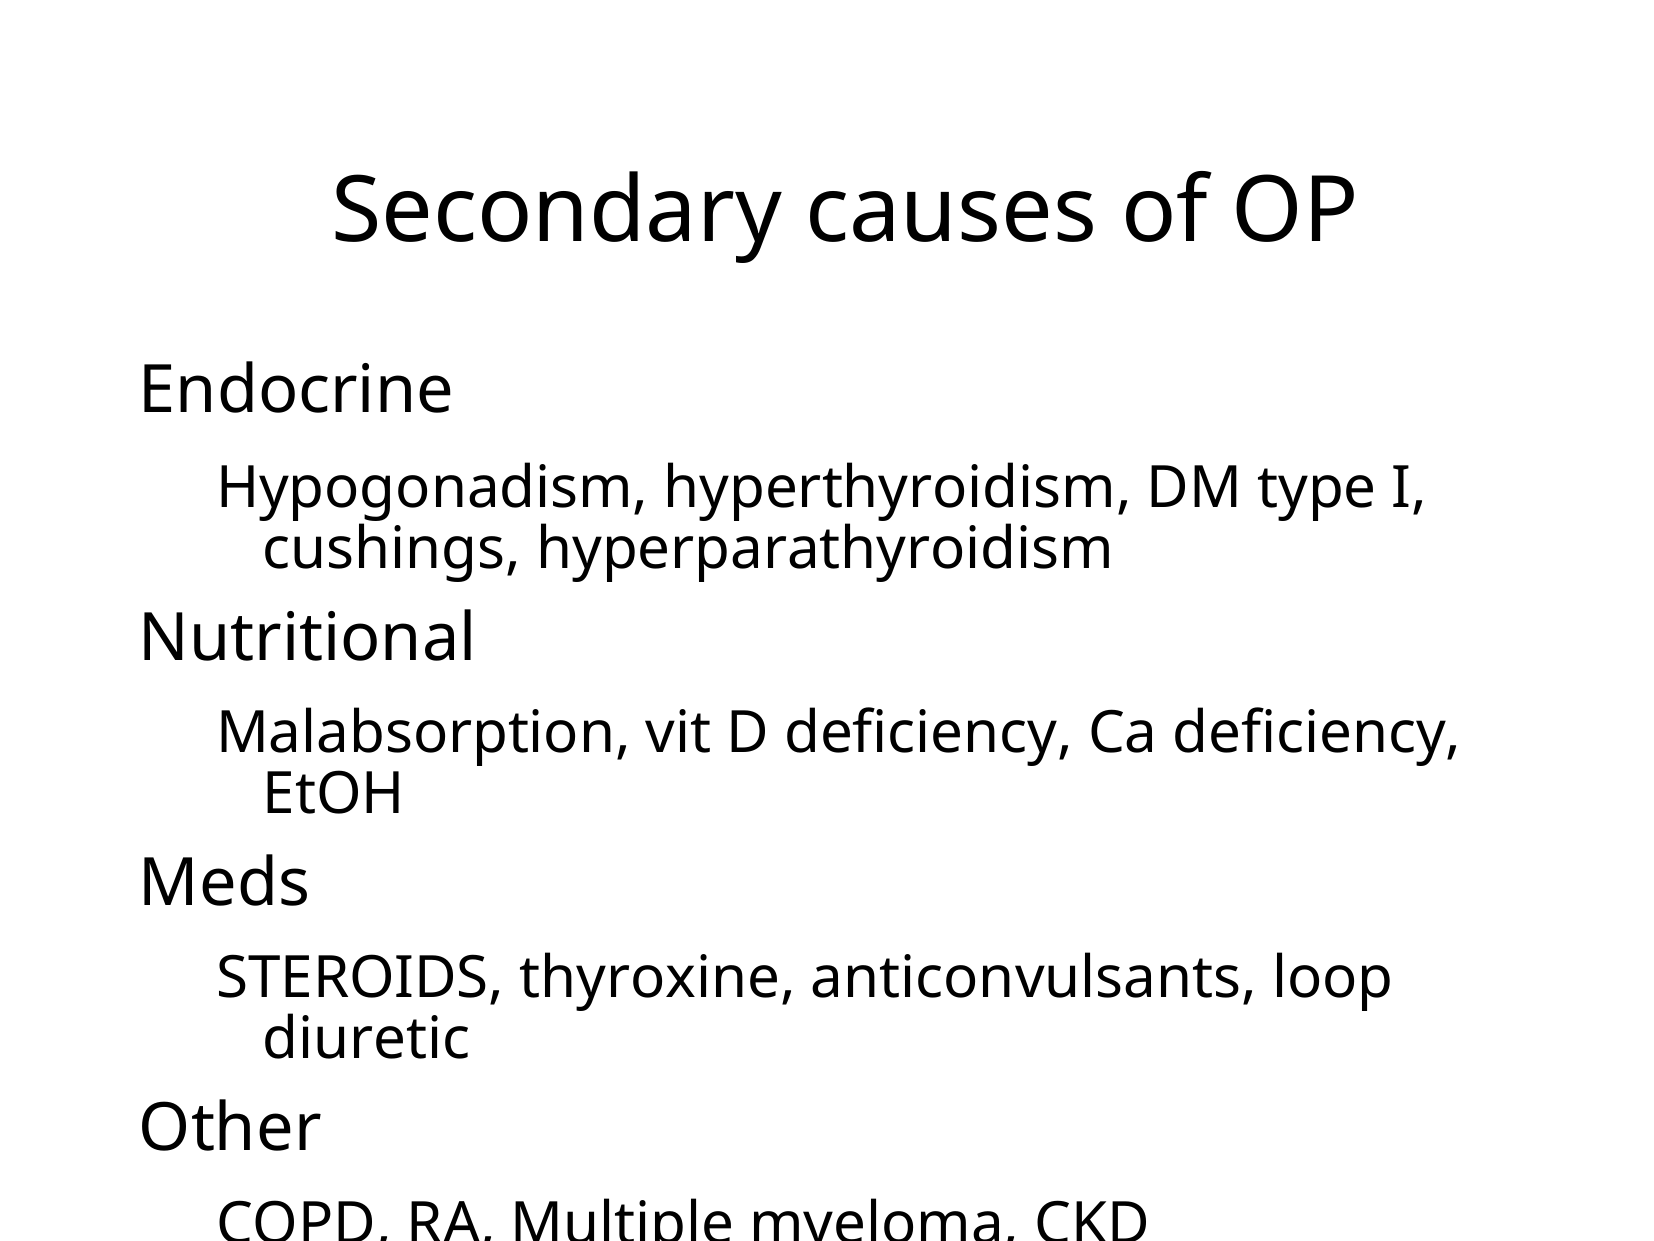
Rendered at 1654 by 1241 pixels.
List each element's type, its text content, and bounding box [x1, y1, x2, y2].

list Endocrine Hypogonadism, hyperthyroidism, DM type I, cushings, hyperparathyroidism Nutritional Malabsorption, vit D deficiency, Ca deficiency, EtOH Meds STEROIDS, thyroxine, anticonvulsants, loop diuretic Other COPD, RA, Multiple myeloma, CKD [121, 344, 1534, 1171]
title Secondary causes of OP [121, 153, 1534, 261]
